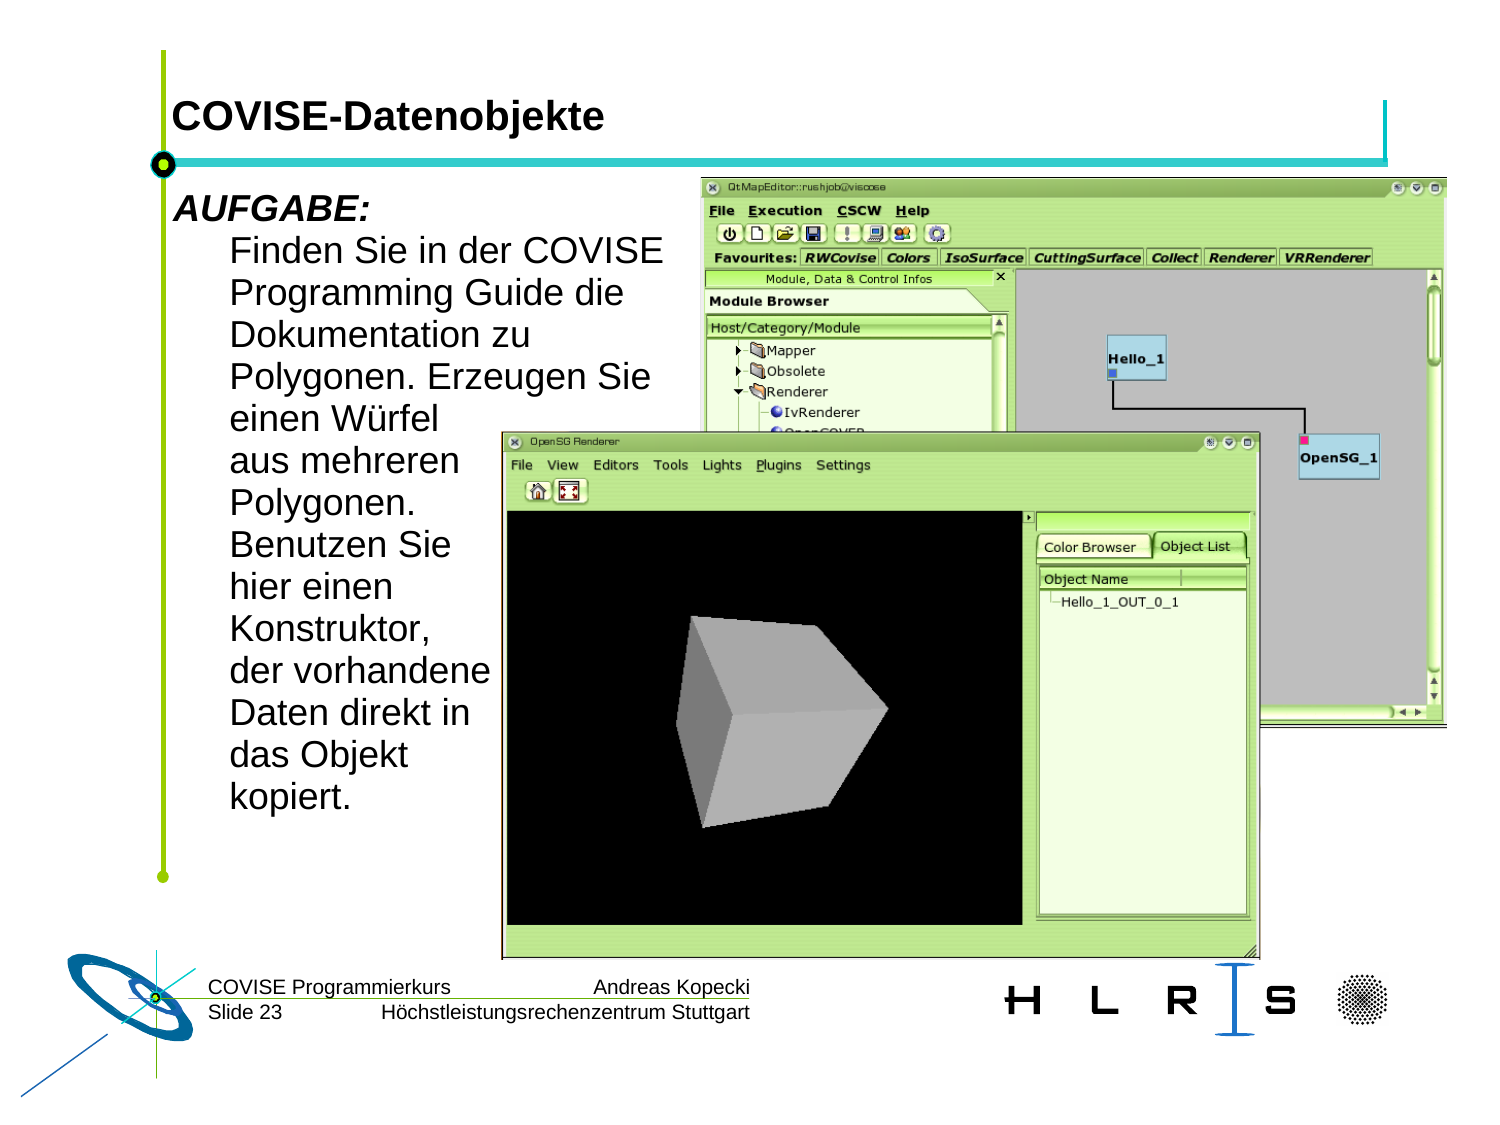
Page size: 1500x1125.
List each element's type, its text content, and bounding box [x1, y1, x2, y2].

title COVISE-Datenobjekte [171, 83, 1386, 149]
picture [501, 177, 1447, 960]
list AUFGABE: Finden Sie in der COVISE Programming Guide die Dokumentation zu Polygonen. Erzeugen Sie einen Würfel aus mehreren Polygonen. Benutzen Sie hier einen Konstruktor, der vorhandene Daten direkt in das Objekt kopiert. [173, 187, 501, 938]
